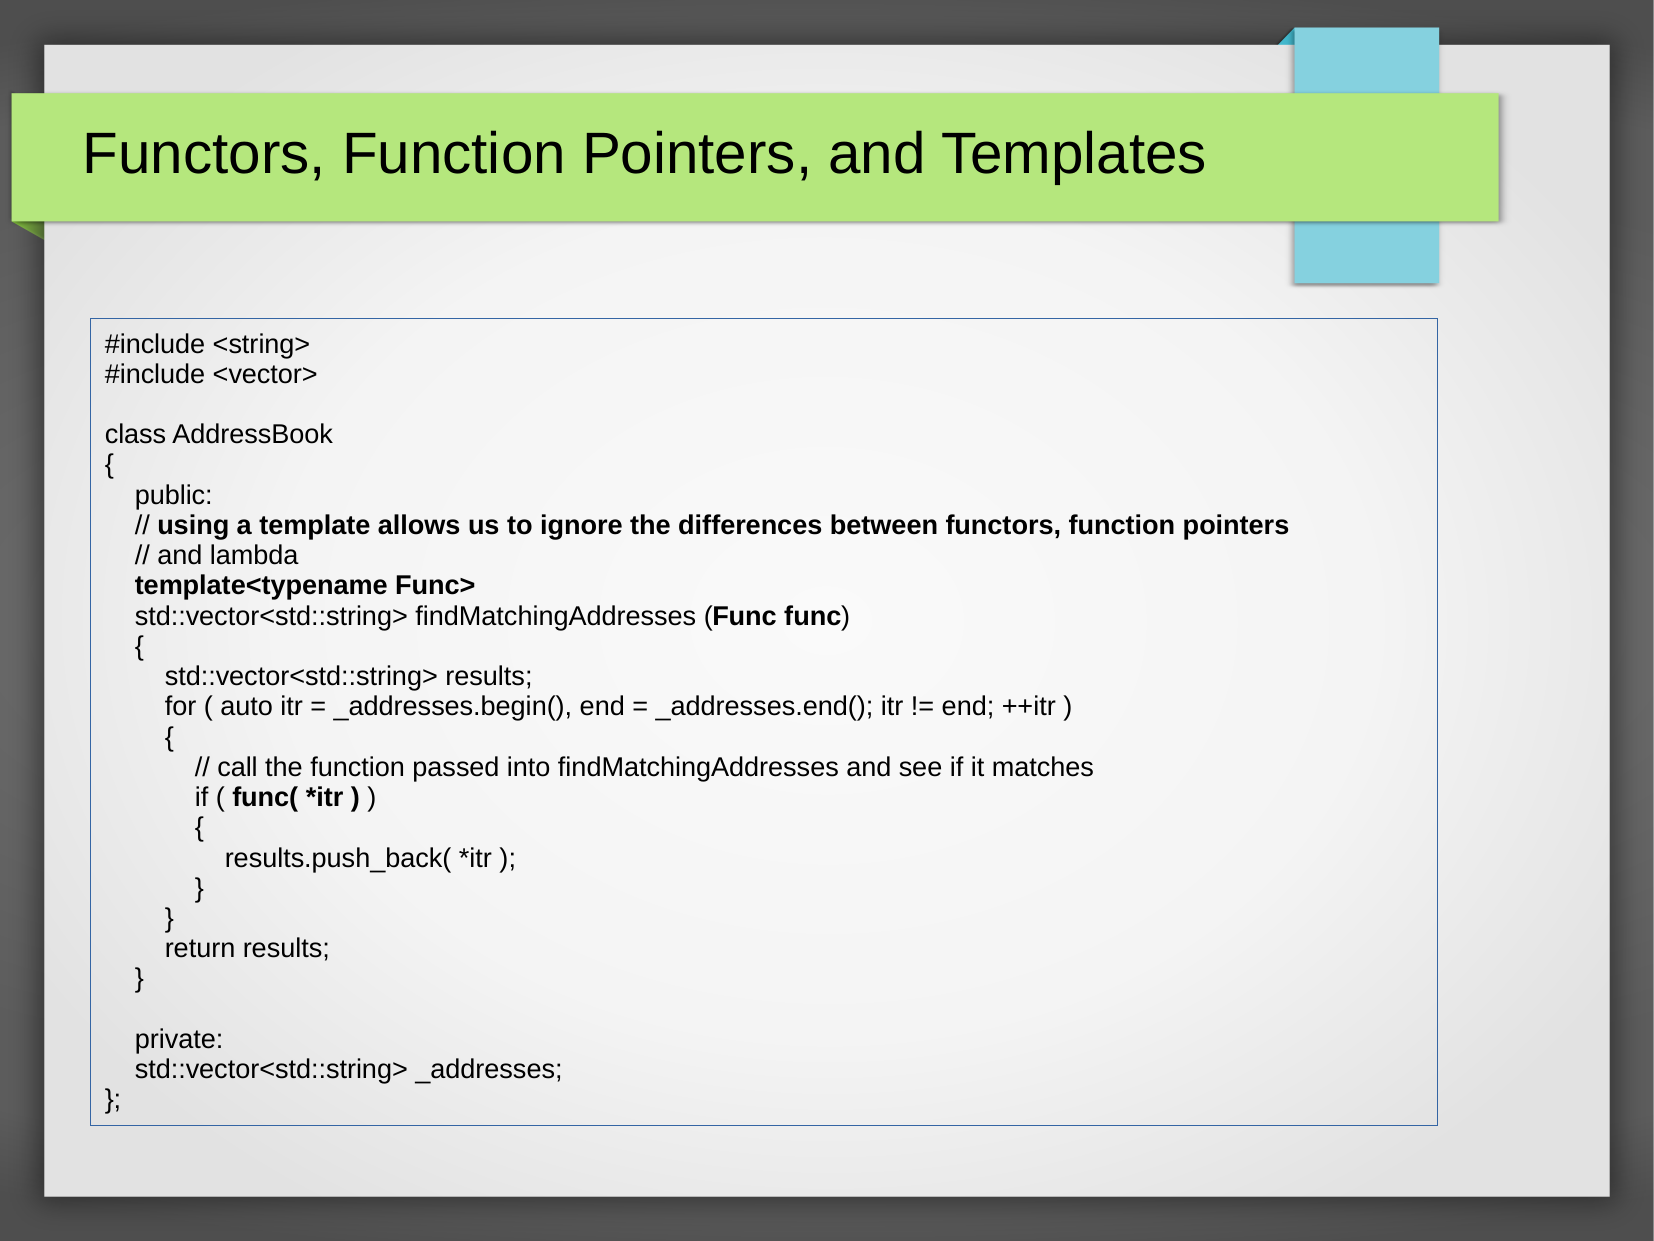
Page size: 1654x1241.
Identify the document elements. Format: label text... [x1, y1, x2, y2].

text_box #include <string> #include <vector> class AddressBook { public: // using a template allows us to ignore the differences between functors, function pointers // and lambda template<typename Func> std::vector<std::string> findMatchingAddresses (Func func) { std::vector<std::string> results; for ( auto itr = _addresses.begin(), end = _addresses.end(); itr != end; ++itr ) { // call the function passed into findMatchingAddresses and see if it matches if ( func( *itr ) ) { results.push_back( *itr ); } } return results; } private: std::vector<std::string> _addresses; }; [90, 318, 1438, 1126]
picture [0, 0, 1654, 1241]
title Functors, Function Pointers, and Templates [82, 94, 1264, 213]
